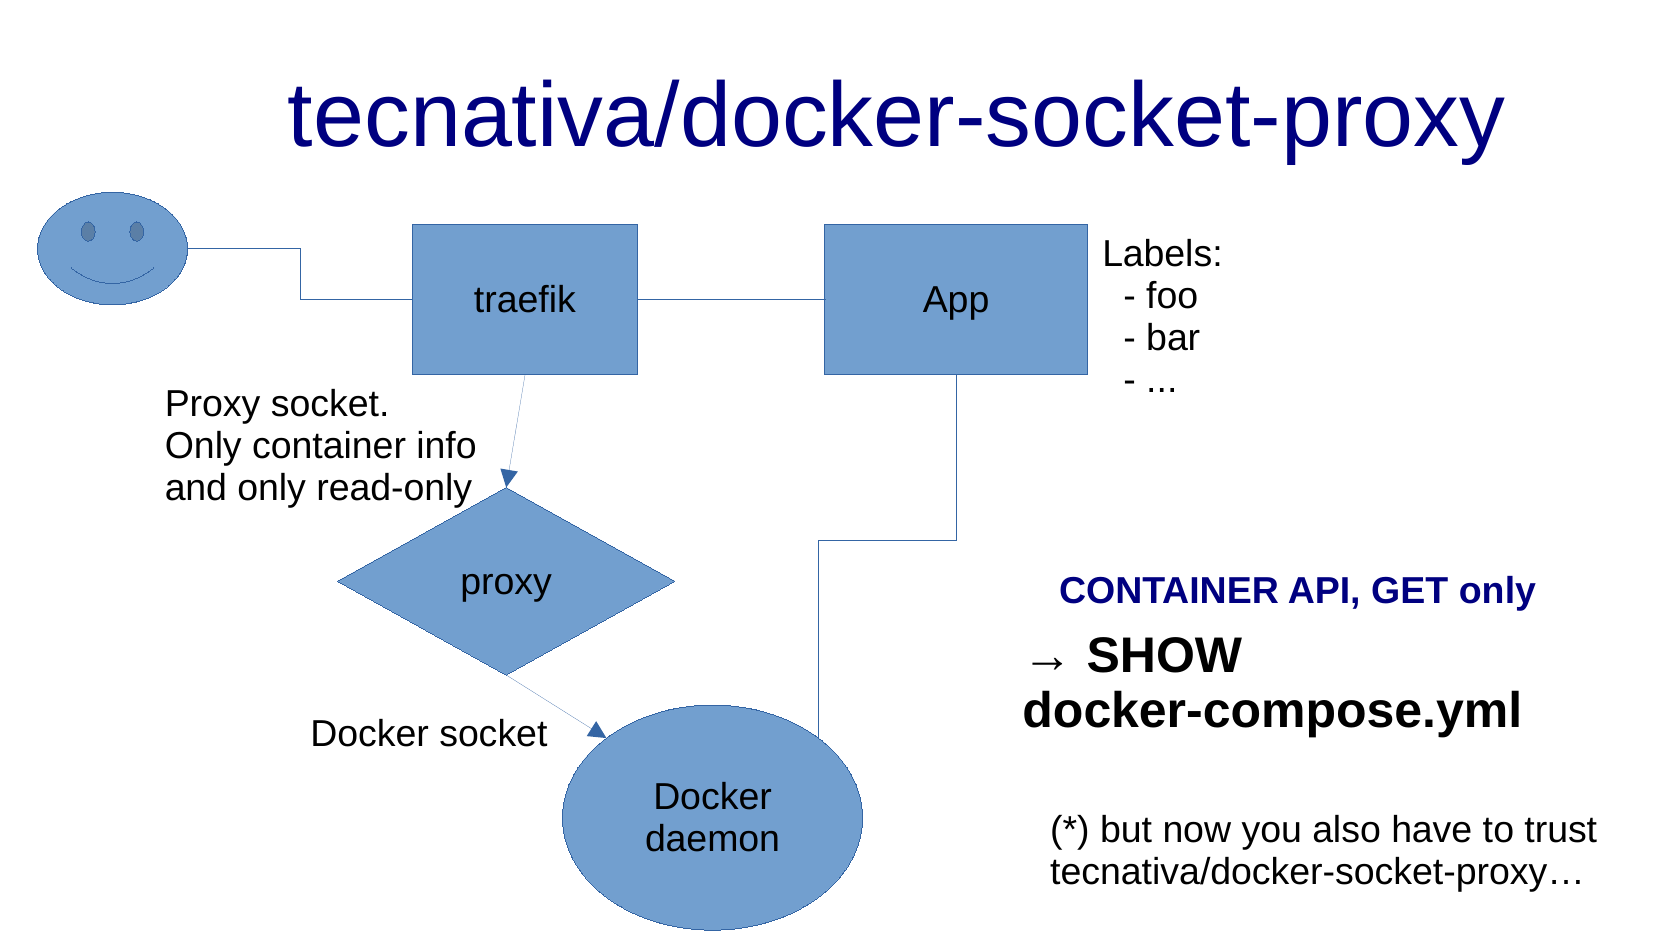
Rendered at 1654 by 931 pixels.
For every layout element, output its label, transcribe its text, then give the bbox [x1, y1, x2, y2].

text_box CONTAINER API, GET only [1044, 562, 1613, 620]
title tecnativa/docker-socket-proxy [82, 37, 1571, 193]
text_box Docker socket [295, 705, 563, 762]
text_box Labels: - foo - bar - ... [1087, 224, 1238, 408]
text_box [37, 192, 188, 305]
text_box Proxy socket. Only container info and only read-only [150, 374, 492, 516]
text_box → SHOW docker-compose.yml [1007, 619, 1538, 746]
text_box App [824, 224, 1087, 375]
text_box Docker daemon [562, 705, 863, 931]
text_box traefik [412, 224, 638, 375]
text_box (*) but now you also have to trust tecnativa/docker-socket-proxy… [1035, 801, 1613, 901]
text_box proxy [337, 487, 675, 675]
